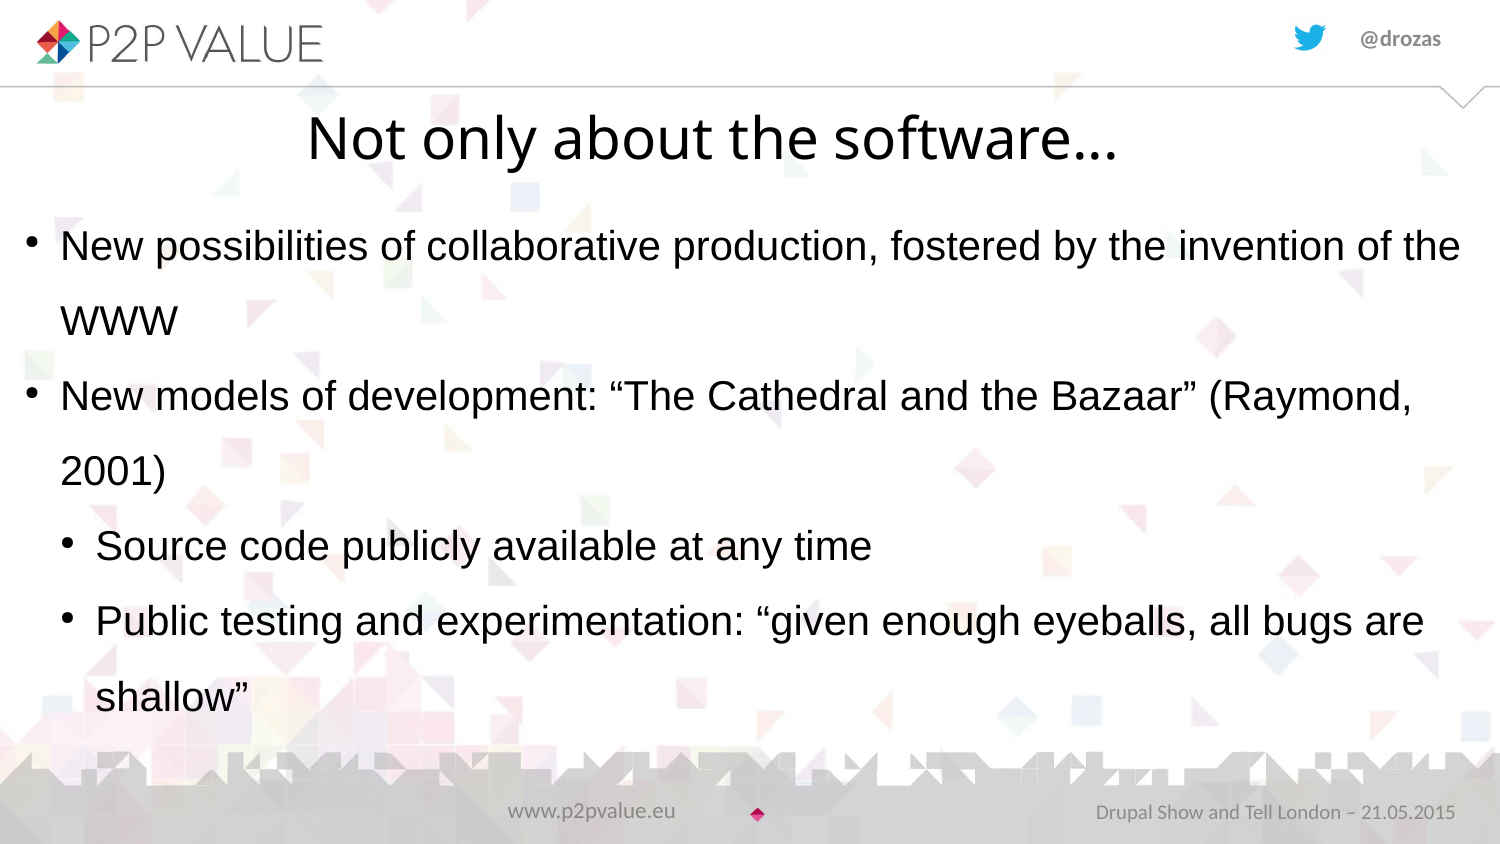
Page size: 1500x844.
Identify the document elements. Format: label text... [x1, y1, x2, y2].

text_box www.p2pvalue.eu [501, 789, 720, 829]
text_box Drupal Show and Tell London – 21.05.2015 [777, 788, 1470, 834]
picture [0, 0, 1500, 844]
text_box @drozas [1333, 15, 1455, 60]
subtitle New possibilities of collaborative production, fostered by the invention of the WWW New models of development: “The Cathedral and the Bazaar” (Raymond, 2001) Source code publicly available at any time Public testing and experimentation: “given enough eyeballs, all bugs are shallow” [11, 186, 1492, 844]
title Not only about the software... [60, 92, 1366, 181]
